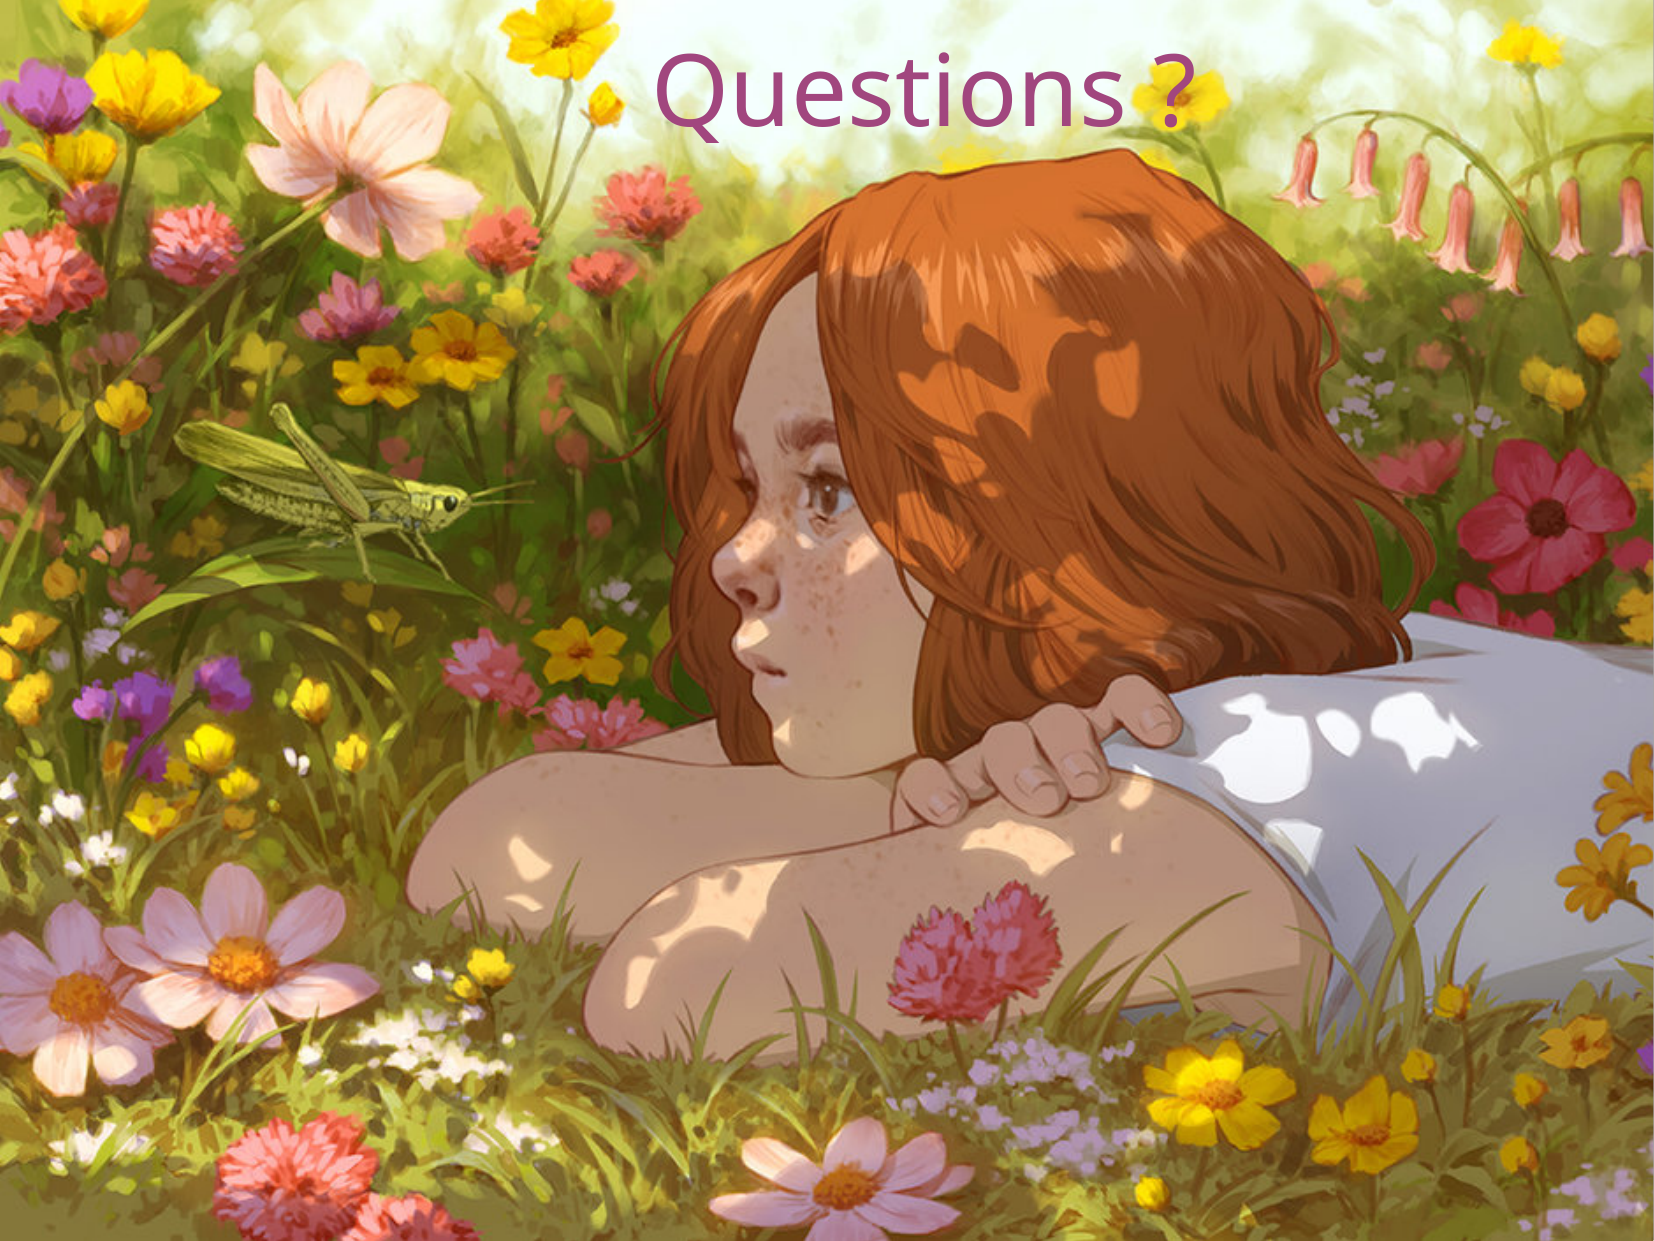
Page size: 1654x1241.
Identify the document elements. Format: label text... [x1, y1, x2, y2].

list Questions ? [651, 19, 1410, 419]
picture [0, 0, 1654, 1241]
